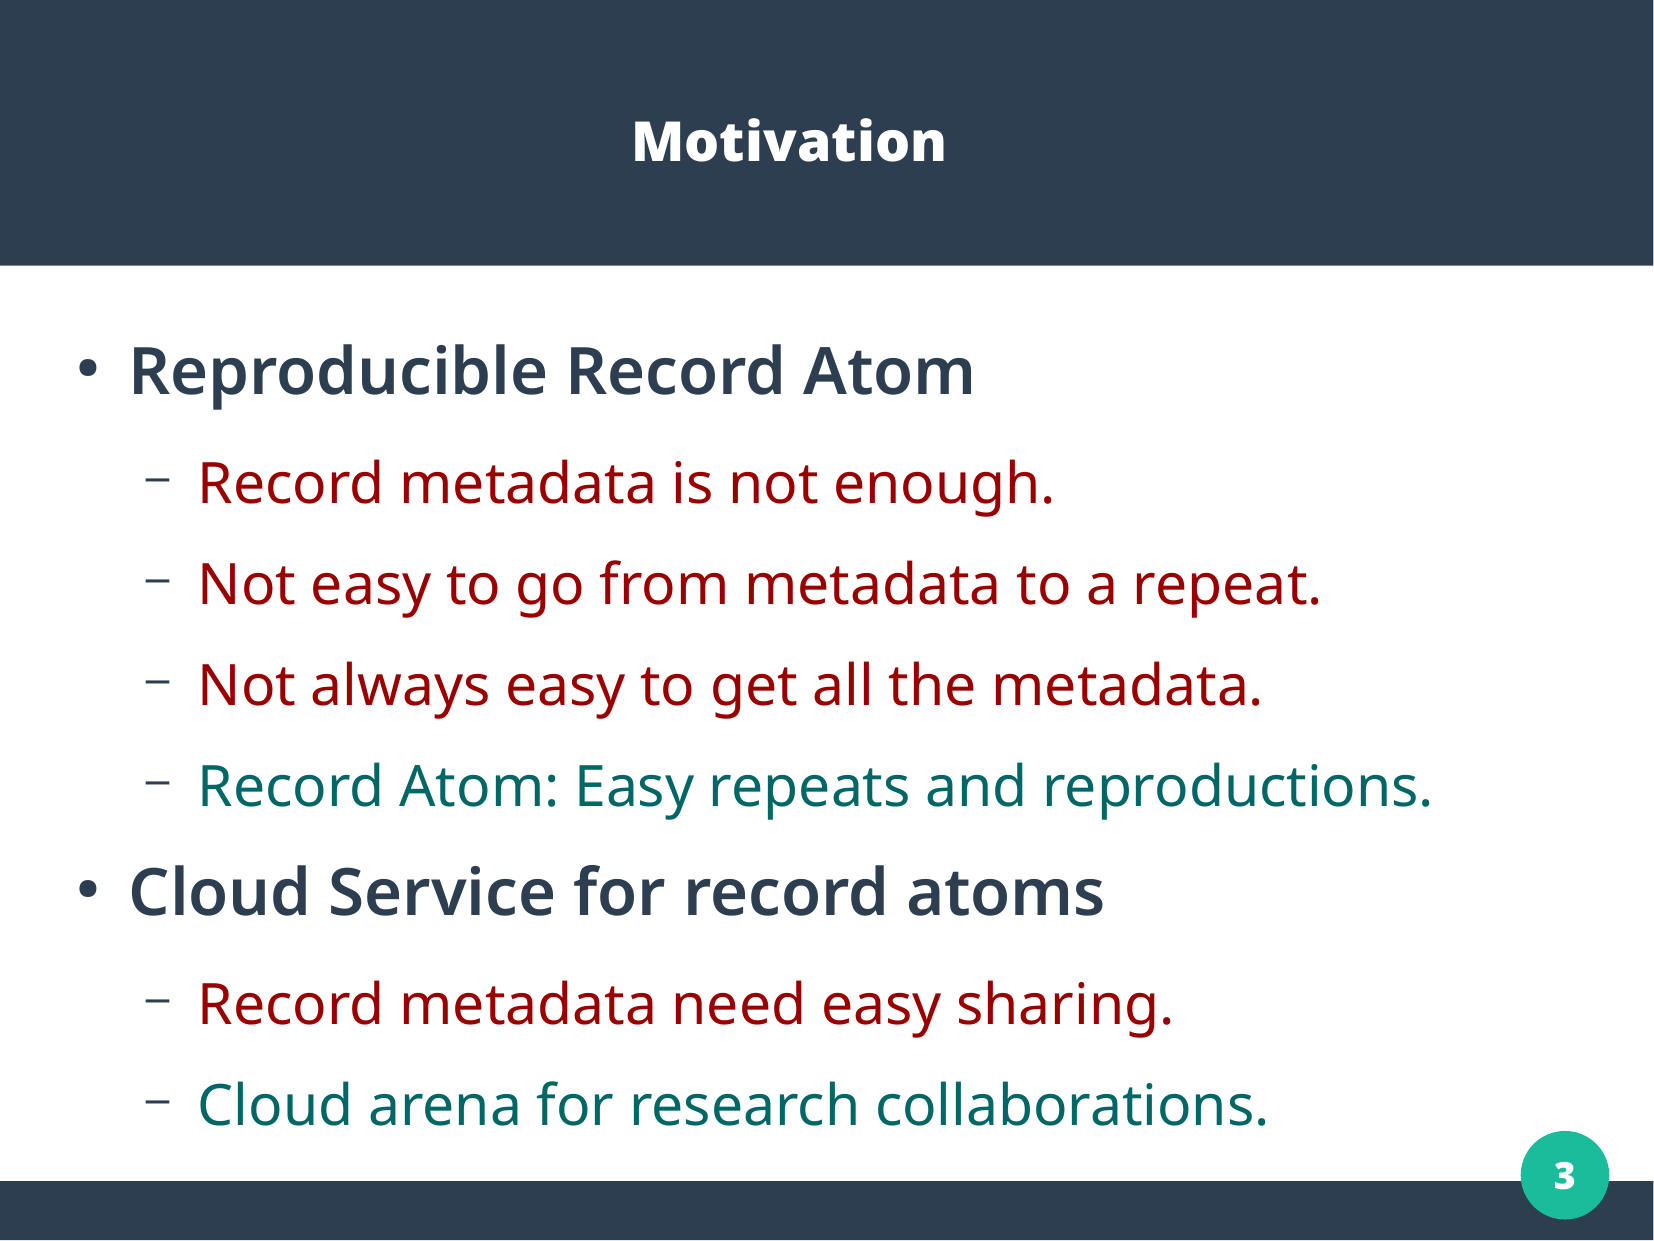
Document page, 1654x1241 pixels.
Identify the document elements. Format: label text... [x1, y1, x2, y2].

list Reproducible Record Atom Record metadata is not enough. Not easy to go from metadata to a repeat. Not always easy to get all the metadata. Record Atom: Easy repeats and reproductions. Cloud Service for record atoms Record metadata need easy sharing. Cloud arena for research collaborations. [59, 324, 1595, 1152]
title Motivation [631, 61, 972, 219]
